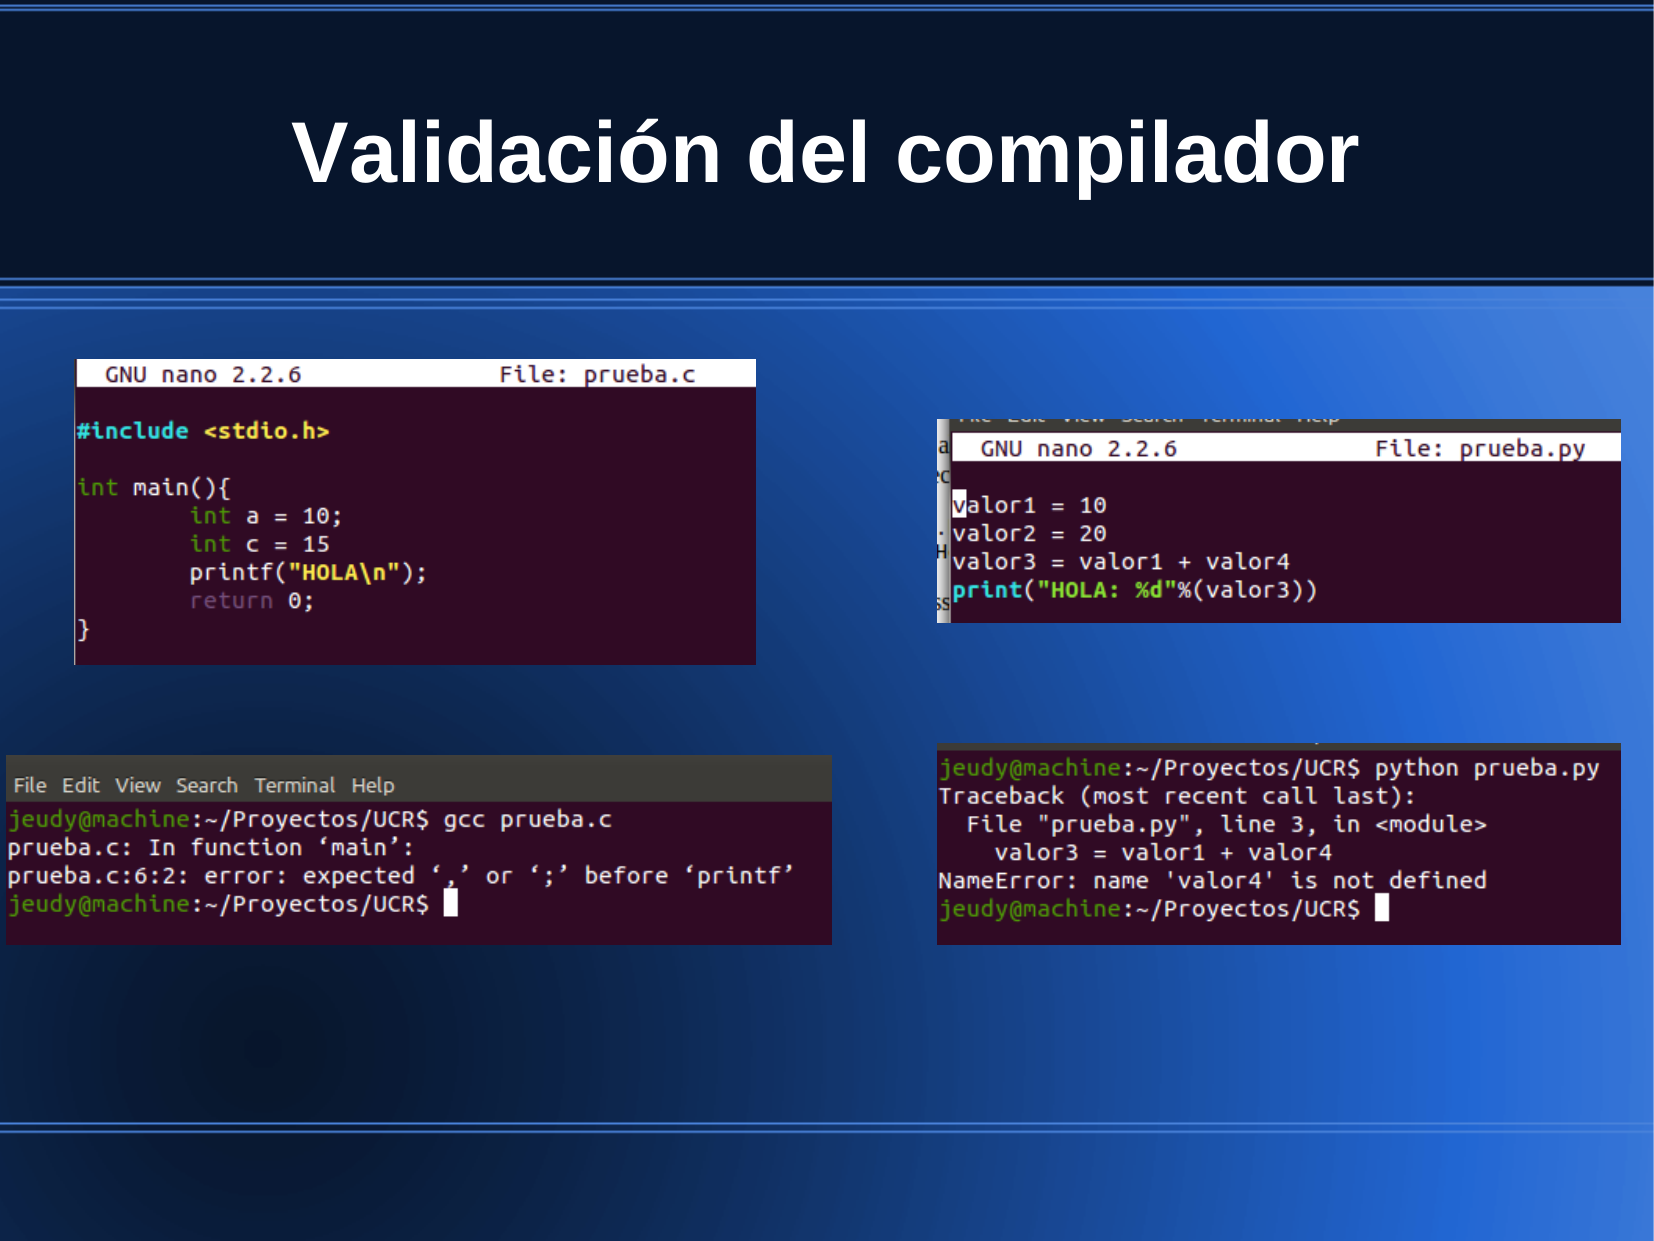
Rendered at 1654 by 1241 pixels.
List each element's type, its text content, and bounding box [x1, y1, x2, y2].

picture [0, 0, 1654, 1241]
title Validación del compilador [82, 49, 1571, 257]
